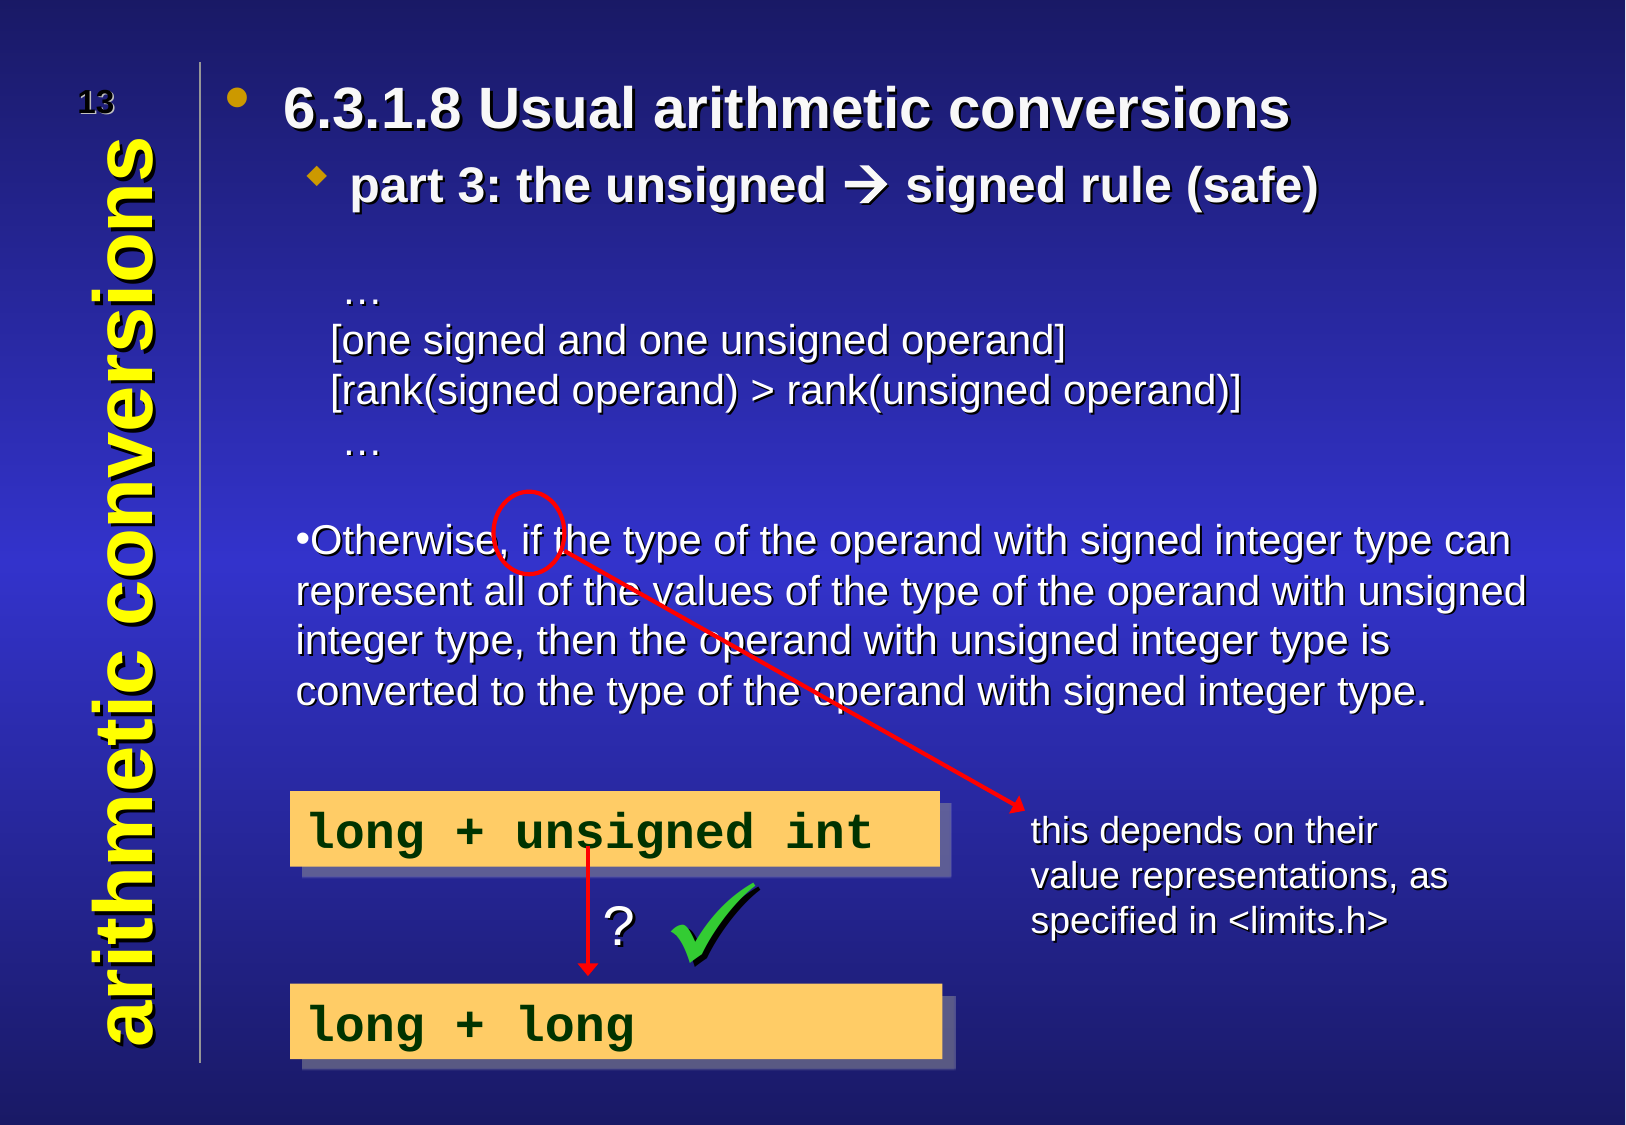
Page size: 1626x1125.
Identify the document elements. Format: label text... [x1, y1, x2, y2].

text_box this depends on their value representations, as specified in <limits.h> [1015, 798, 1486, 950]
text_box long + long [290, 983, 943, 1060]
text_box  [647, 846, 837, 1012]
text_box long + unsigned int [290, 791, 940, 867]
title arithmetic conversions [50, 54, 188, 1063]
text_box ? [588, 879, 647, 965]
text_box … [one signed and one unsigned operand] [rank(signed operand) > rank(unsigned operand)] … Otherwise, if the type of the operand with signed integer type can represent all of the values of the type of the operand with unsigned integer type, then the operand with unsigned integer type is converted to the type of the operand with signed integer type. [280, 255, 1557, 722]
list 6.3.1.8 Usual arithmetic conversions part 3: the unsigned  signed rule (safe) [212, 62, 1593, 1063]
